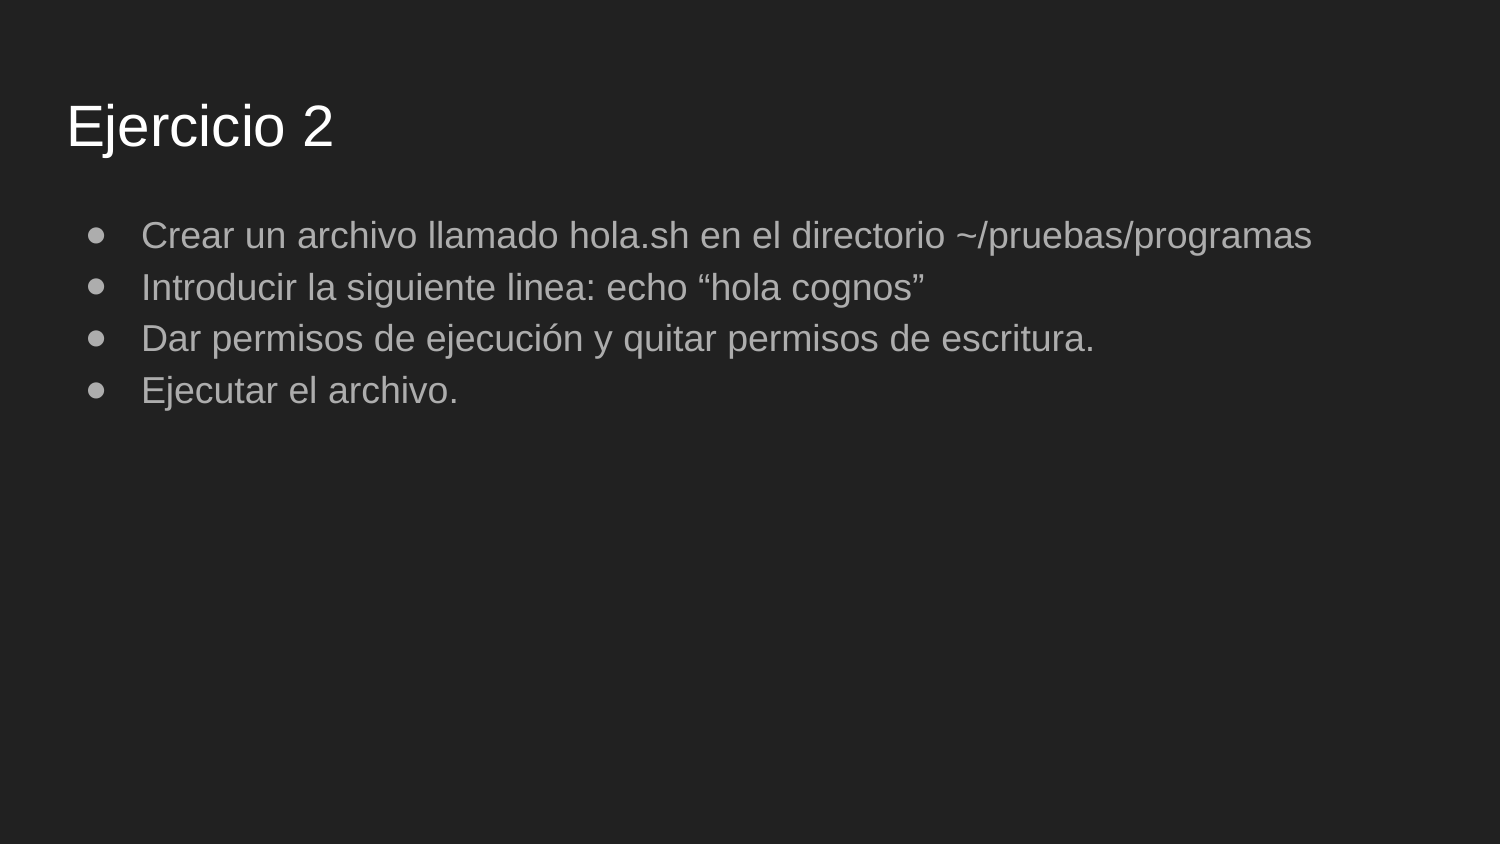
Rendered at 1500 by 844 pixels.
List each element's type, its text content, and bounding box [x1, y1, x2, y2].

title Ejercicio 2 [51, 72, 1449, 167]
list Crear un archivo llamado hola.sh en el directorio ~/pruebas/programas Introducir la siguiente linea: echo “hola cognos” Dar permisos de ejecución y quitar permisos de escritura. Ejecutar el archivo. [51, 189, 1449, 750]
